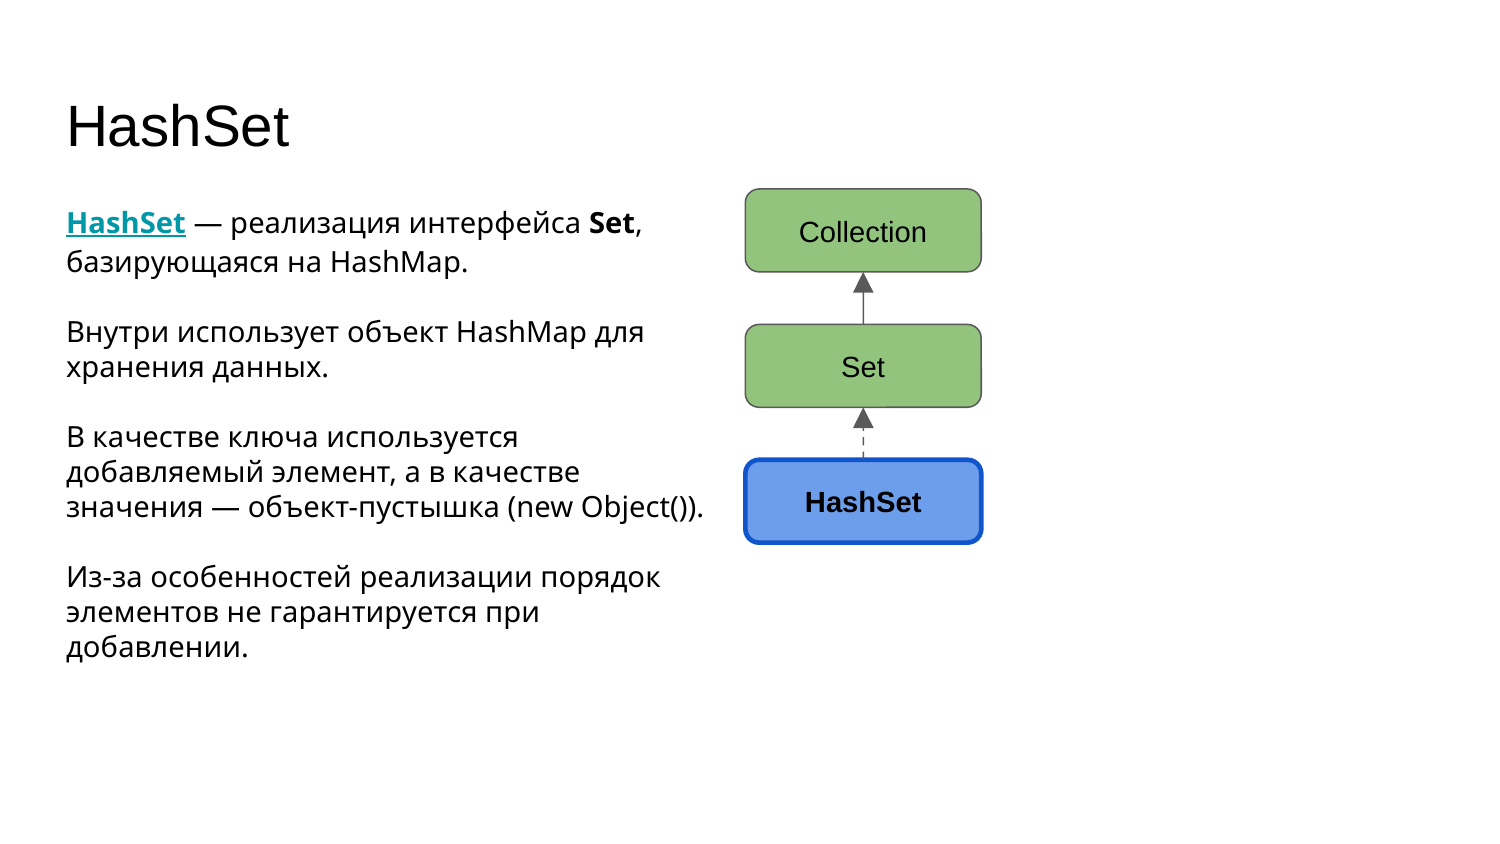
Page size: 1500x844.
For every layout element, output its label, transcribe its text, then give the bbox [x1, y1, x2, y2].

text_box HashSet [745, 459, 982, 543]
title HashSet [51, 72, 1449, 167]
text_box Set [745, 324, 982, 408]
text_box Collection [745, 188, 982, 272]
list HashSet — реализация интерфейса Set, базирующаяся на HashMap. Внутри использует объект HashMap для хранения данных. В качестве ключа используется добавляемый элемент, а в качестве значения — объект-пустышка (new Object()). Из-за особенностей реализации порядок элементов не гарантируется при добавлении. [51, 189, 720, 750]
